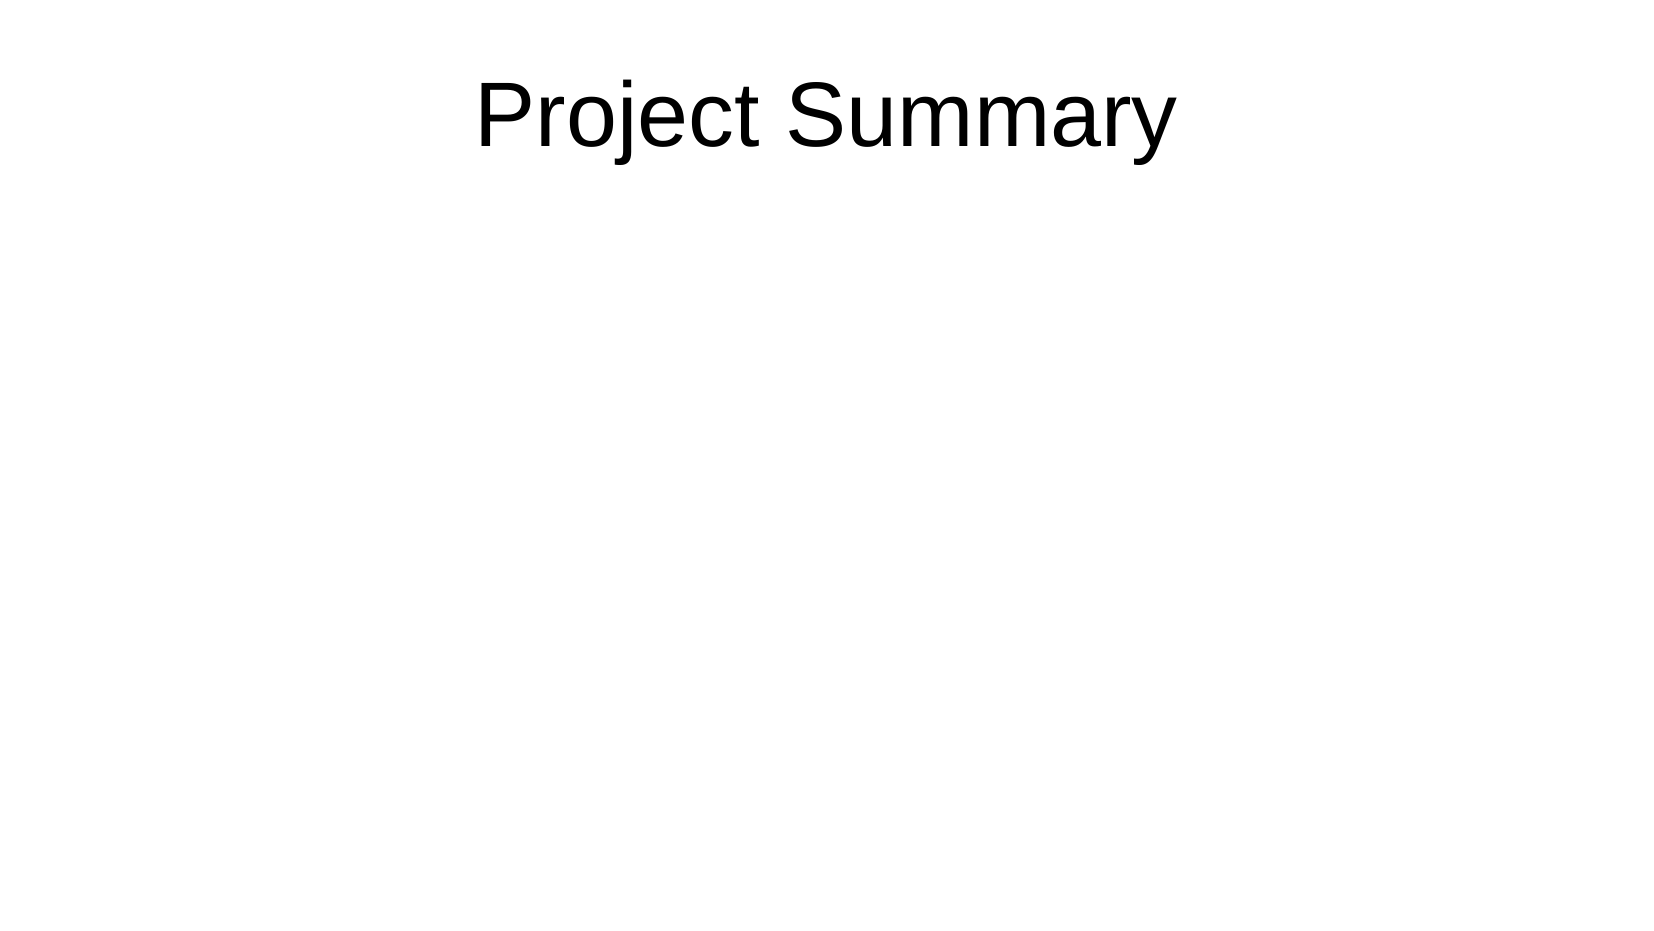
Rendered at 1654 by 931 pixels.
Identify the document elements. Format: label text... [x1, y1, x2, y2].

title Project Summary [82, 37, 1571, 193]
